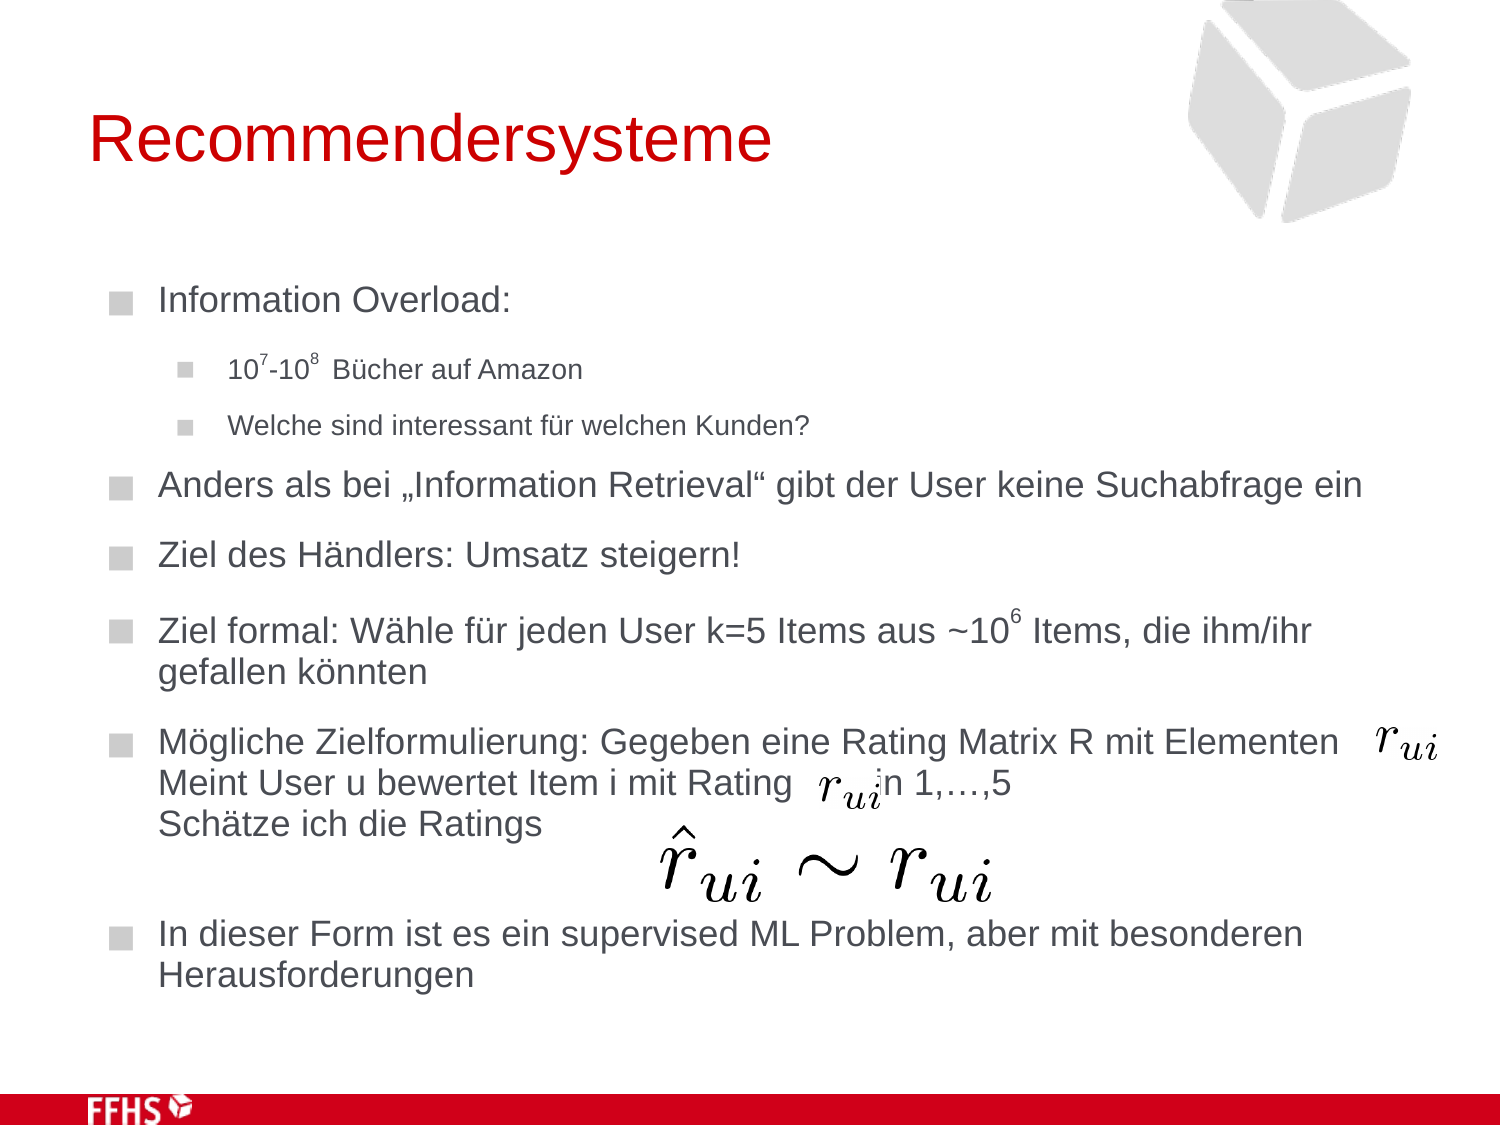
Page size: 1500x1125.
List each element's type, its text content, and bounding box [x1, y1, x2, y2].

picture [1376, 727, 1437, 760]
picture [819, 777, 880, 809]
list Information Overload: 107-108 Bücher auf Amazon Welche sind interessant für welchen Kunden? Anders als bei „Information Retrieval“ gibt der User keine Suchabfrage ein Ziel des Händlers: Umsatz steigern! Ziel formal: Wähle für jeden User k=5 Items aus ~106 Items, die ihm/ihr gefallen könnten Mögliche Zielformulierung: Gegeben eine Rating Matrix R mit Elementen Meint User u bewertet Item i mit Rating in 1,…,5 Schätze ich die Ratings In dieser Form ist es ein supervised ML Problem, aber mit besonderen Herausforderungen [88, 278, 1412, 1000]
picture [0, 1094, 1500, 1125]
picture [660, 824, 991, 902]
picture [1188, 0, 1411, 223]
title Recommendersysteme [88, 56, 1176, 220]
